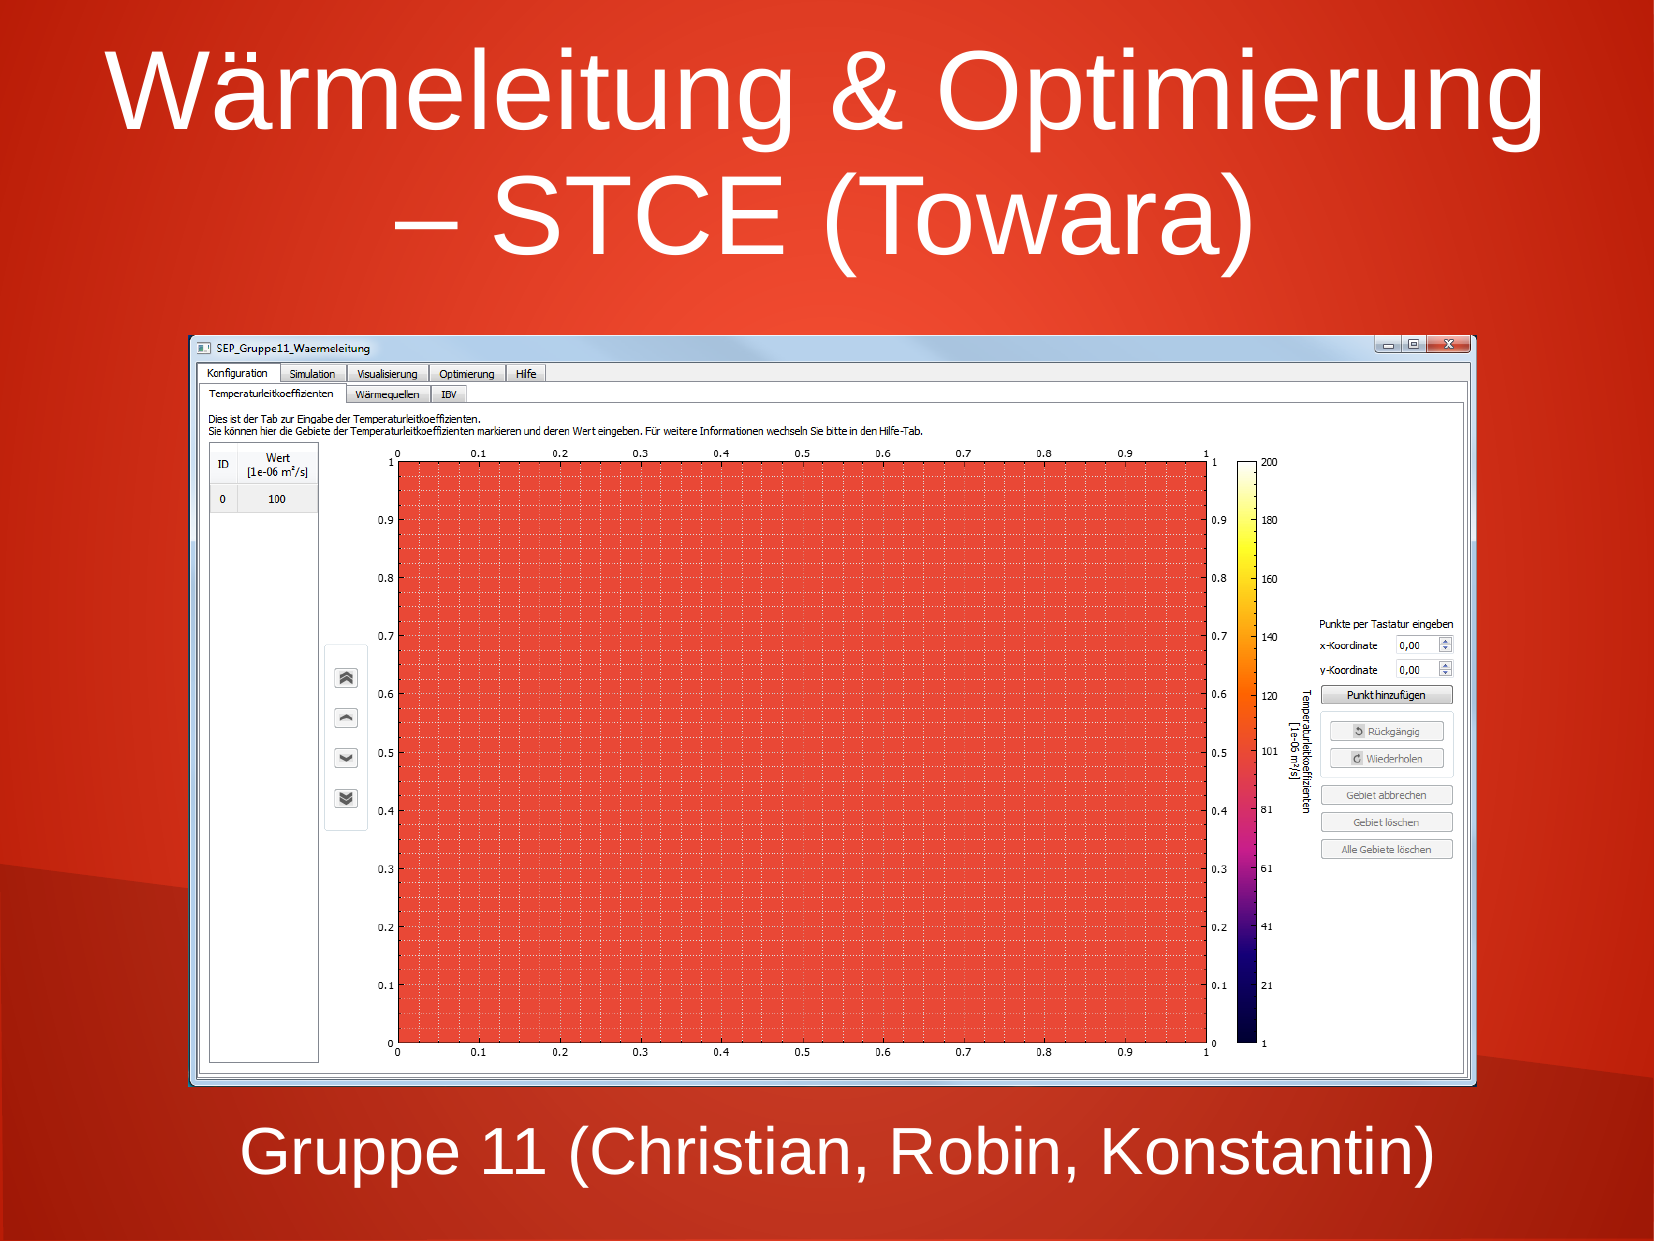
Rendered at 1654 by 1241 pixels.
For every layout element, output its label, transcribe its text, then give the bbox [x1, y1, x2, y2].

title Wärmeleitung & Optimierung – STCE (Towara) [82, 26, 1571, 279]
subtitle Gruppe 11 (Christian, Robin, Konstantin) [94, 1086, 1583, 1217]
picture [188, 335, 1477, 1087]
